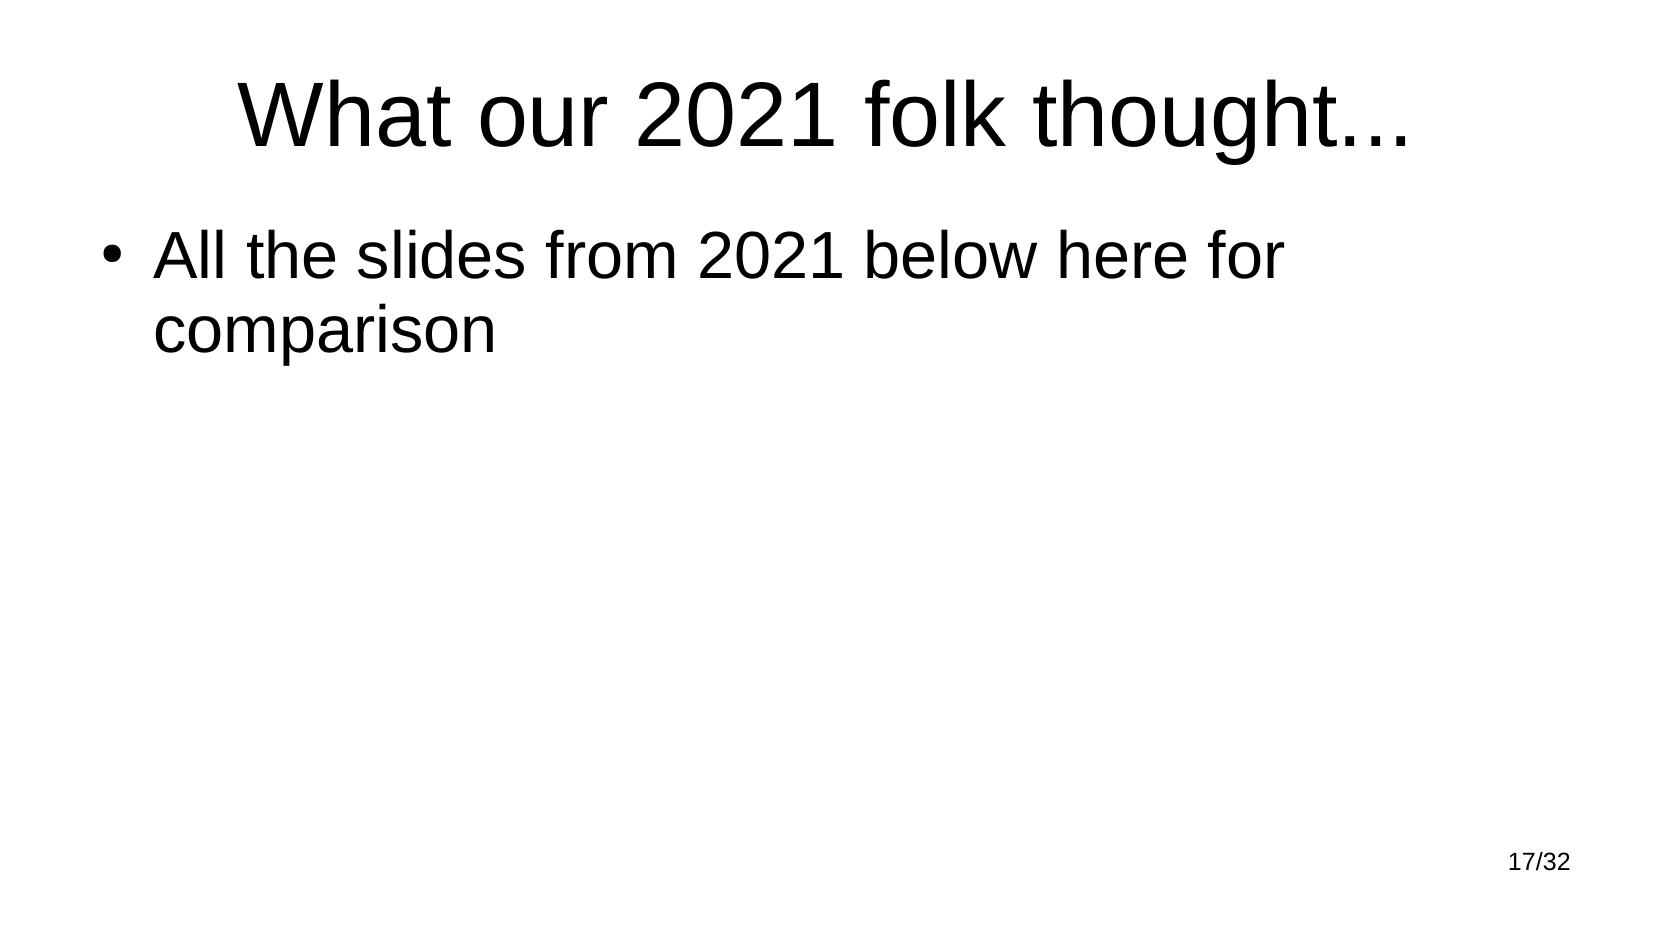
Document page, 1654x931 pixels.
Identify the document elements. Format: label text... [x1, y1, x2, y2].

list All the slides from 2021 below here for comparison [82, 217, 1571, 758]
title What our 2021 folk thought... [82, 37, 1571, 193]
